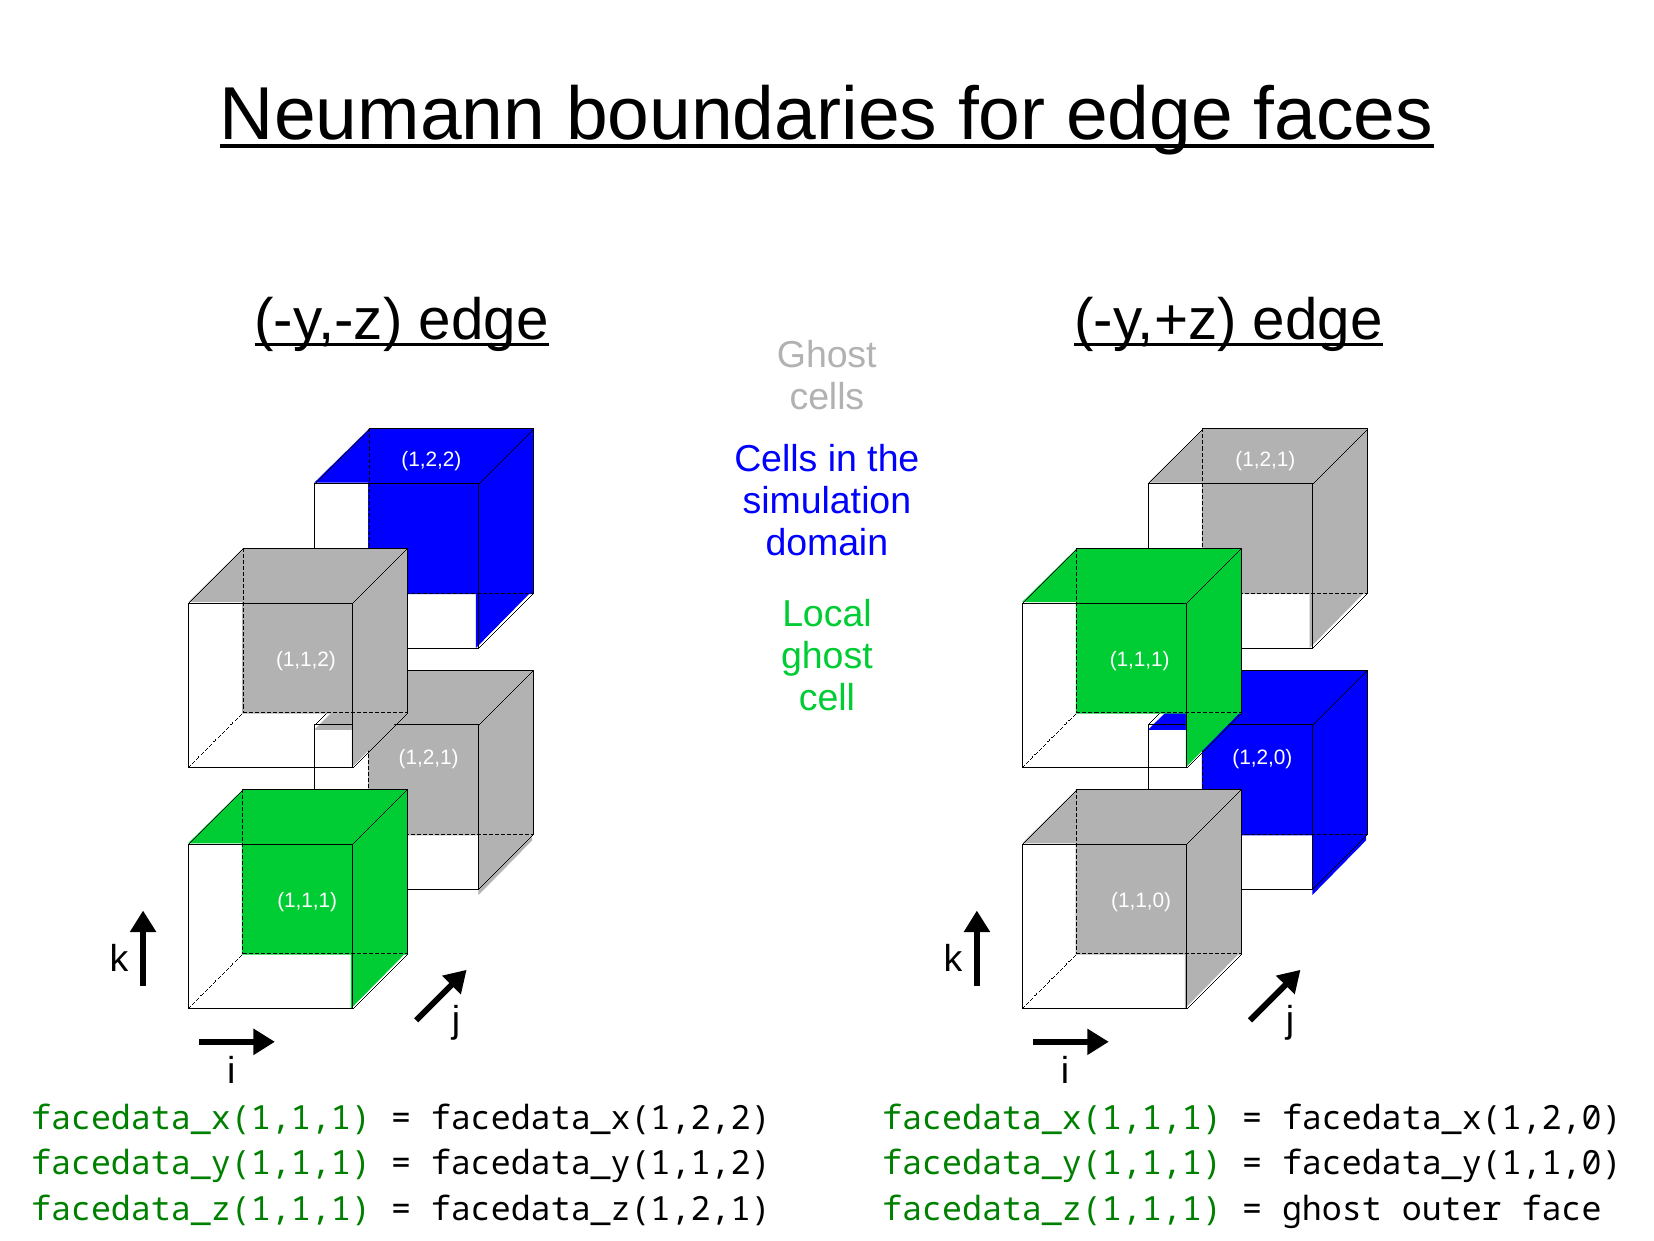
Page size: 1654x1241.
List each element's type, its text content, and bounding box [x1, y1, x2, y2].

text_box facedata_x(1,1,1) = facedata_x(1,2,2) facedata_y(1,1,1) = facedata_y(1,1,2) facedata_z(1,1,1) = facedata_z(1,2,1) [16, 1086, 790, 1202]
text_box [1148, 428, 1367, 645]
text_box Local ghost cell [732, 584, 922, 726]
text_box [368, 782, 478, 836]
text_box i [1036, 1042, 1094, 1099]
text_box (1,1,0) [1096, 881, 1187, 920]
text_box Ghost cells [715, 326, 938, 425]
text_box [188, 548, 534, 896]
text_box Neumann boundaries for edge faces [74, 64, 1579, 164]
text_box (1,1,2) [259, 640, 353, 679]
text_box i [202, 1042, 261, 1086]
text_box [241, 845, 352, 1008]
text_box [1075, 604, 1186, 767]
text_box (1,2,1) [1218, 440, 1313, 479]
text_box (1,2,0) [1202, 738, 1323, 782]
text_box [1022, 548, 1368, 896]
text_box k [90, 929, 148, 987]
text_box [368, 484, 478, 648]
text_box j [427, 991, 486, 1048]
text_box j [1260, 991, 1319, 1048]
text_box (1,2,2) [384, 440, 479, 479]
text_box [314, 428, 533, 645]
text_box (1,1,1) [1093, 640, 1187, 679]
text_box [242, 604, 352, 767]
text_box (-y,+z) edge [995, 279, 1462, 379]
text_box [1021, 789, 1241, 1007]
text_box [188, 789, 407, 1007]
text_box (1,2,1) [368, 738, 489, 782]
text_box k [923, 929, 982, 987]
text_box (-y,-z) edge [169, 279, 635, 379]
text_box (1,1,1) [262, 881, 353, 920]
text_box [1201, 484, 1312, 648]
text_box facedata_x(1,1,1) = facedata_x(1,2,0) facedata_y(1,1,1) = facedata_y(1,1,0) facedata_z(1,1,1) = ghost outer face [867, 1086, 1641, 1202]
text_box [1075, 845, 1186, 1008]
text_box Cells in the simulation domain [715, 430, 938, 571]
